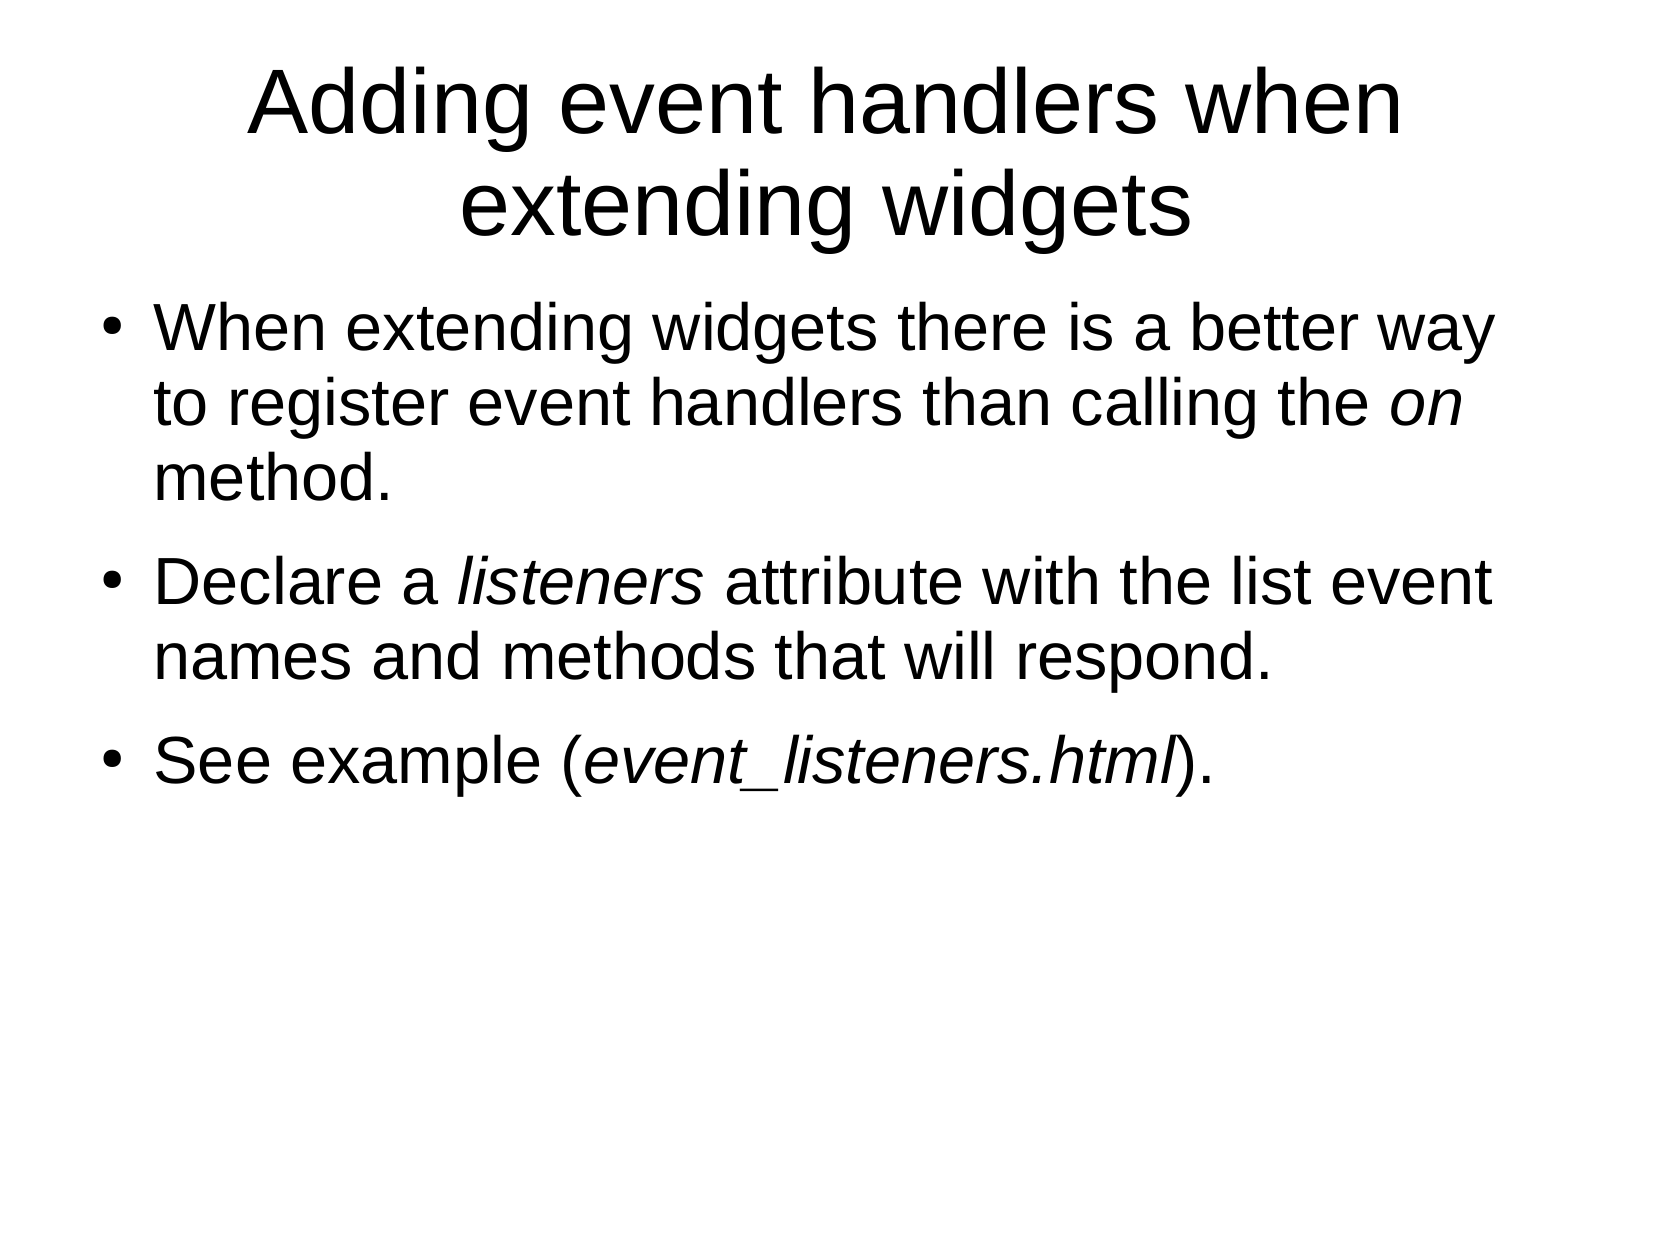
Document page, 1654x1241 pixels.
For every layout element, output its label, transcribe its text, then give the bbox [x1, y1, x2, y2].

list When extending widgets there is a better way to register event handlers than calling the on method. Declare a listeners attribute with the list event names and methods that will respond. See example (event_listeners.html). [82, 290, 1538, 1010]
title Adding event handlers when extending widgets [82, 49, 1571, 257]
